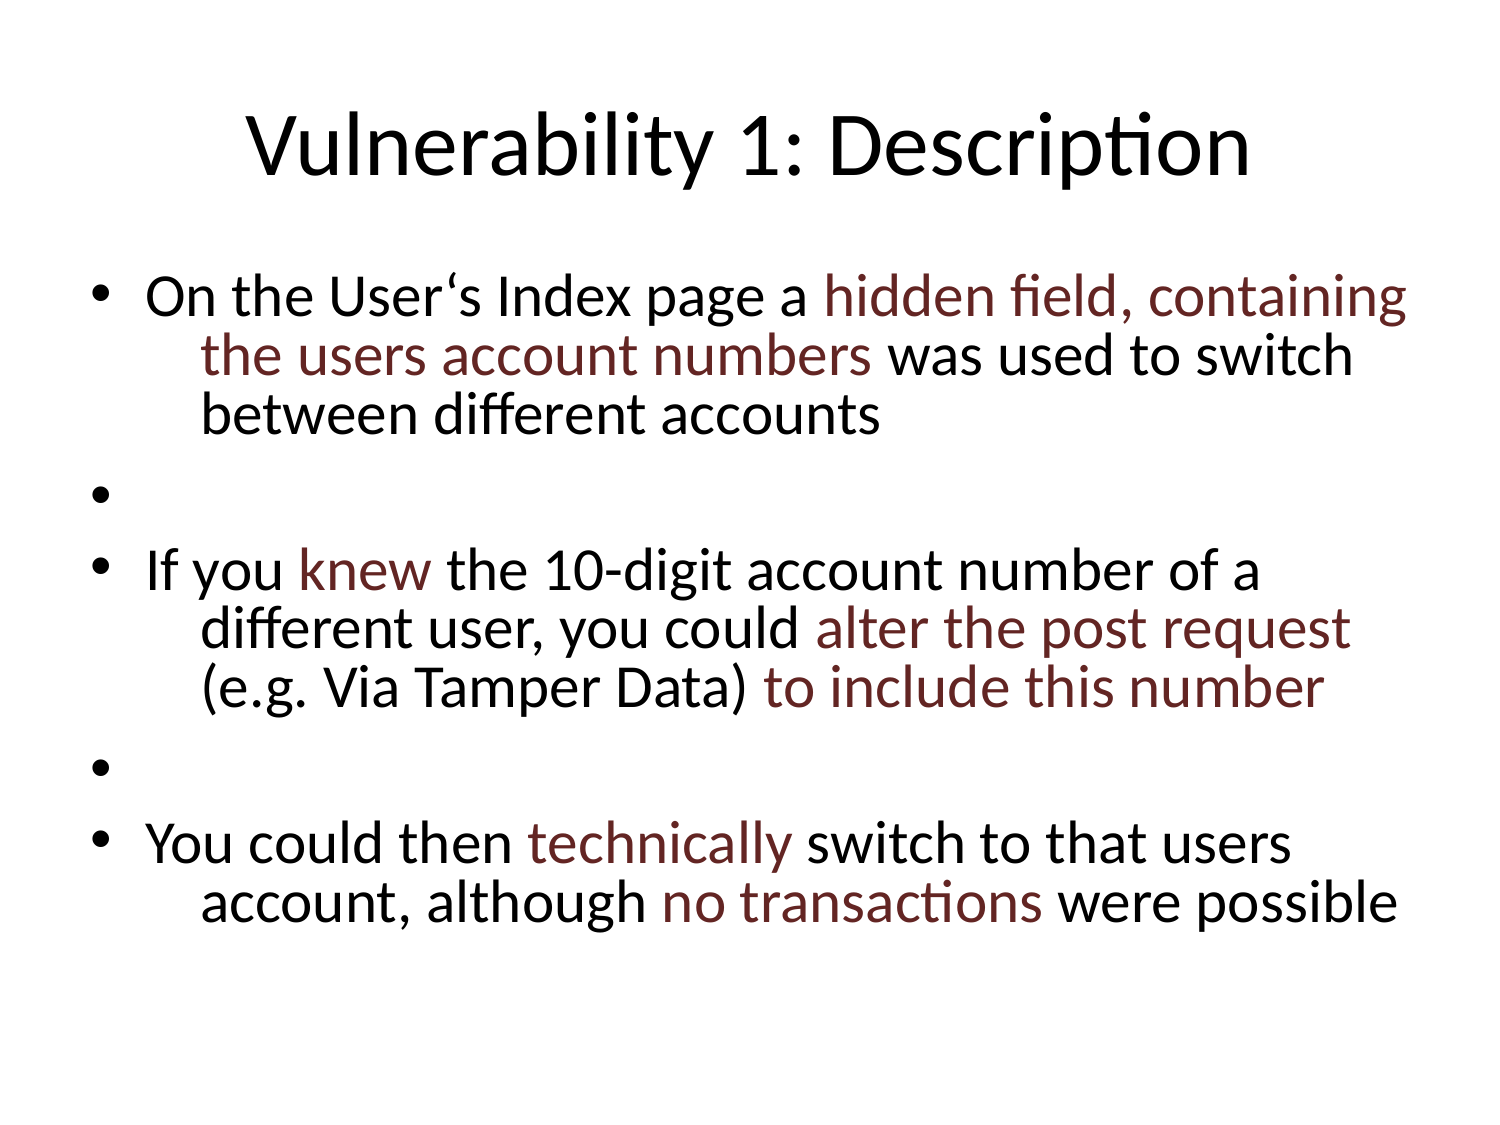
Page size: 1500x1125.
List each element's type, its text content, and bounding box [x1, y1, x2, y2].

list On the User‘s Index page a hidden field, containing the users account numbers was used to switch between different accounts If you knew the 10-digit account number of a different user, you could alter the post request (e.g. Via Tamper Data) to include this number You could then technically switch to that users account, although no transactions were possible [75, 262, 1426, 1005]
title Vulnerability 1: Description [75, 45, 1426, 233]
